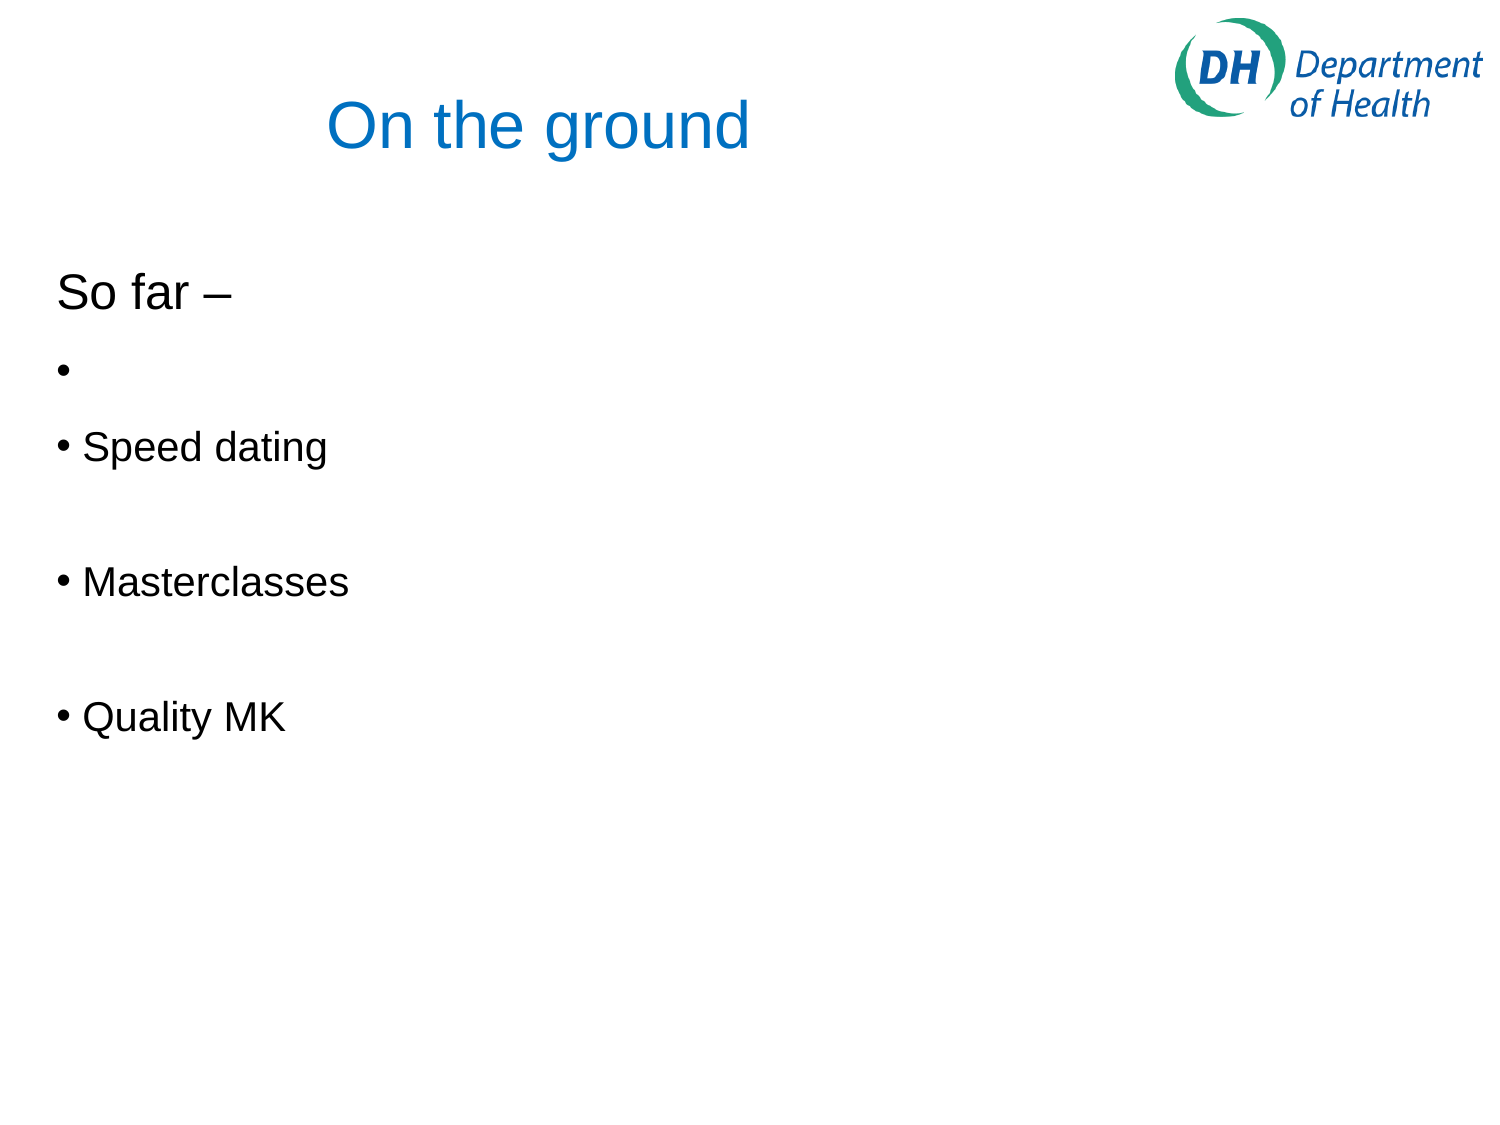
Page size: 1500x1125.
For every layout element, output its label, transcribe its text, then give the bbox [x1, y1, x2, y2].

text_box So far – Speed dating Masterclasses Quality MK [41, 223, 1459, 747]
picture [1175, 19, 1483, 117]
title On the ground [0, 74, 1215, 262]
